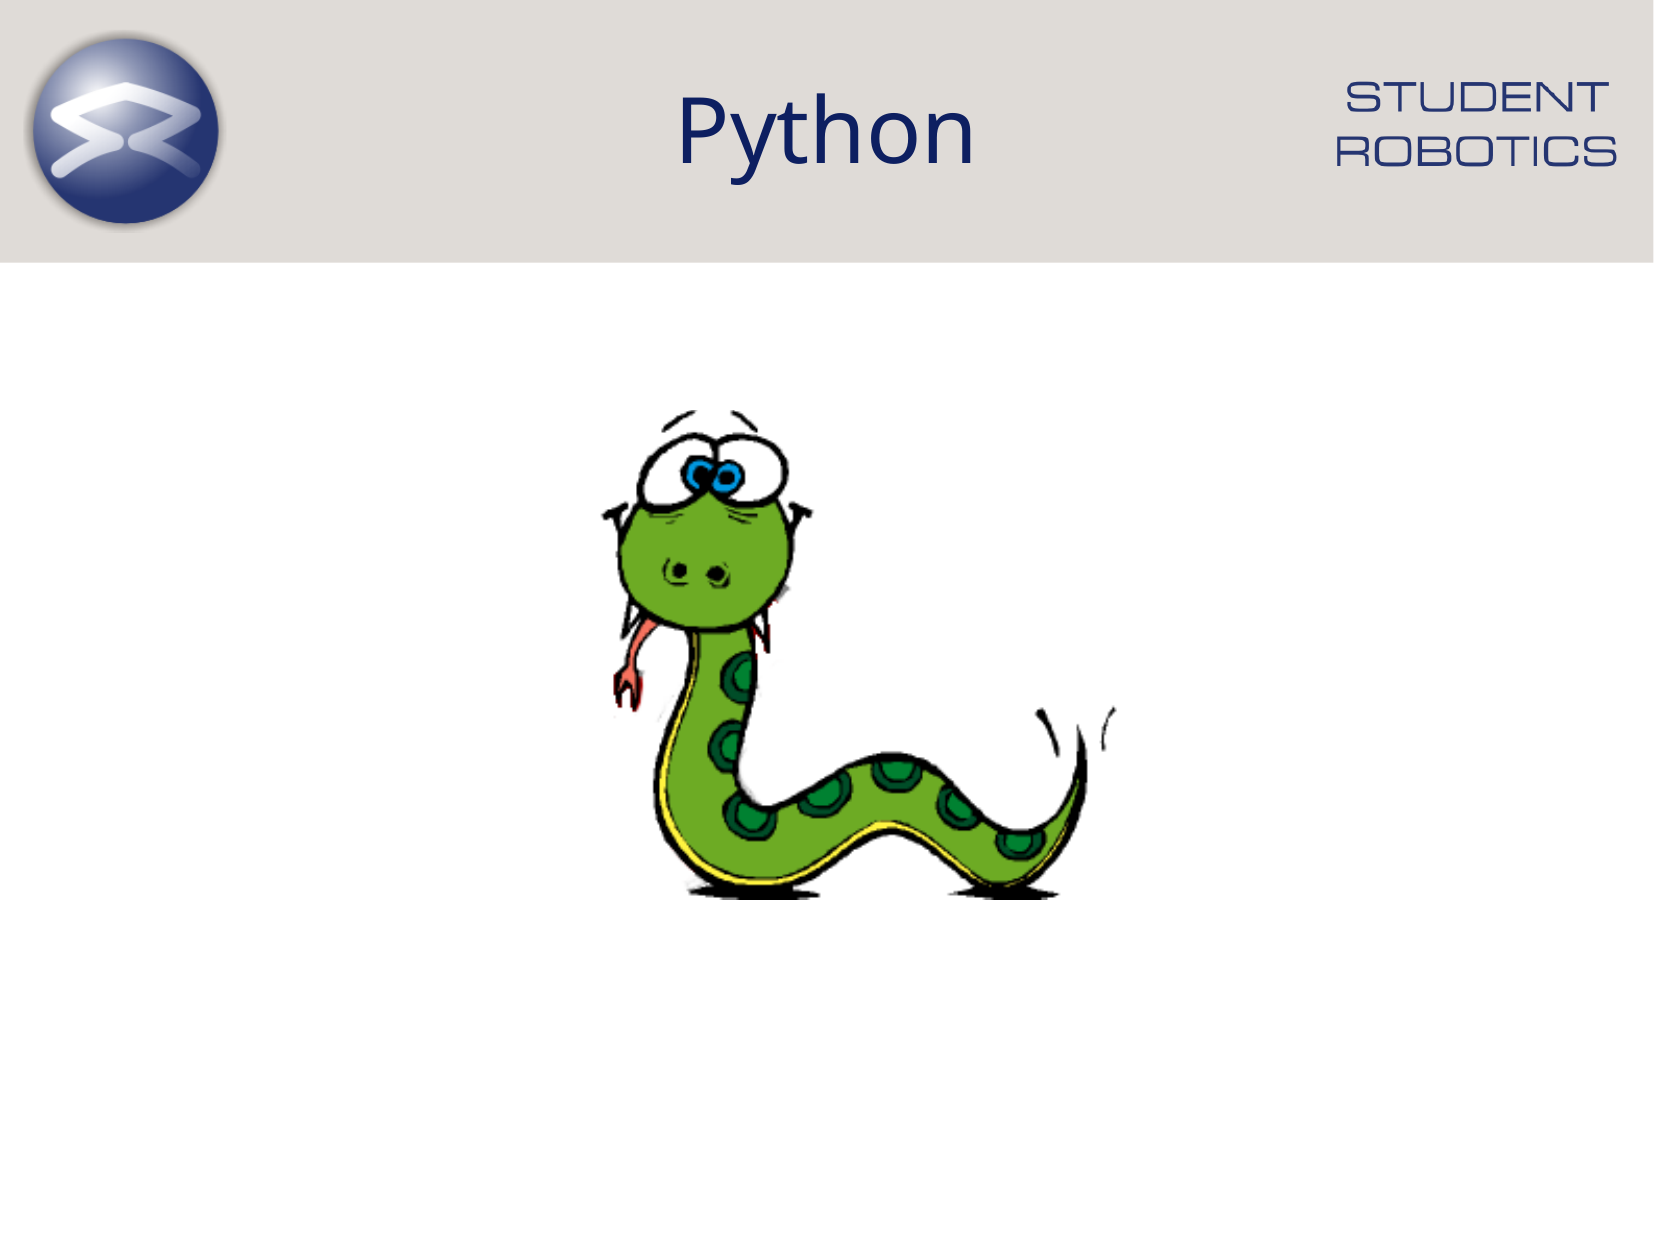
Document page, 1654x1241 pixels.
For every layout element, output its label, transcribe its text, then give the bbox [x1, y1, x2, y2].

picture [9, 19, 82, 245]
picture [1571, 68, 1633, 174]
title Python [82, 7, 1571, 250]
picture [562, 410, 1119, 901]
